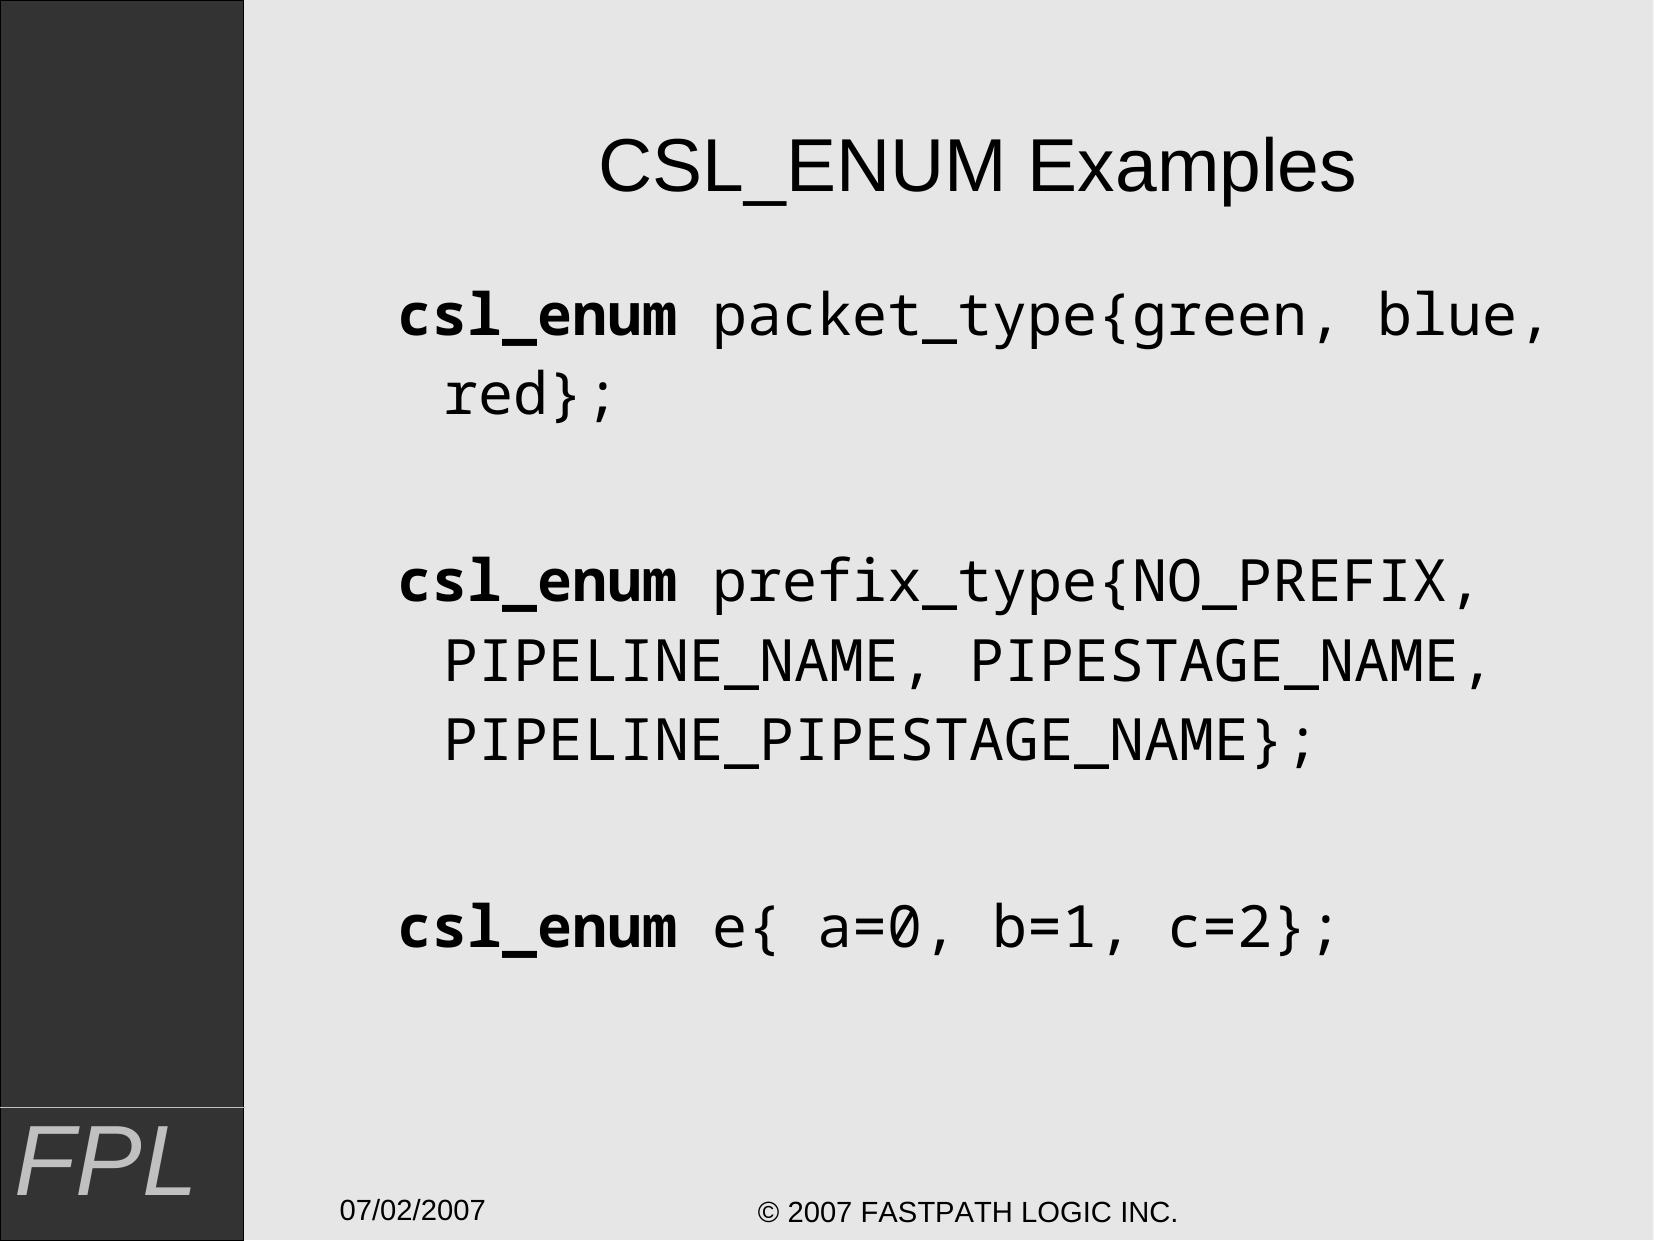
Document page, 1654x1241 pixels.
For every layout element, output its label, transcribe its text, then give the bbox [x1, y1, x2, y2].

title CSL_ENUM Examples [427, 57, 1530, 272]
list csl_enum packet_type{green, blue, red}; csl_enum prefix_type{NO_PREFIX, PIPELINE_NAME, PIPESTAGE_NAME, PIPELINE_PIPESTAGE_NAME}; csl_enum e{ a=0, b=1, c=2}; [322, 272, 1635, 1179]
